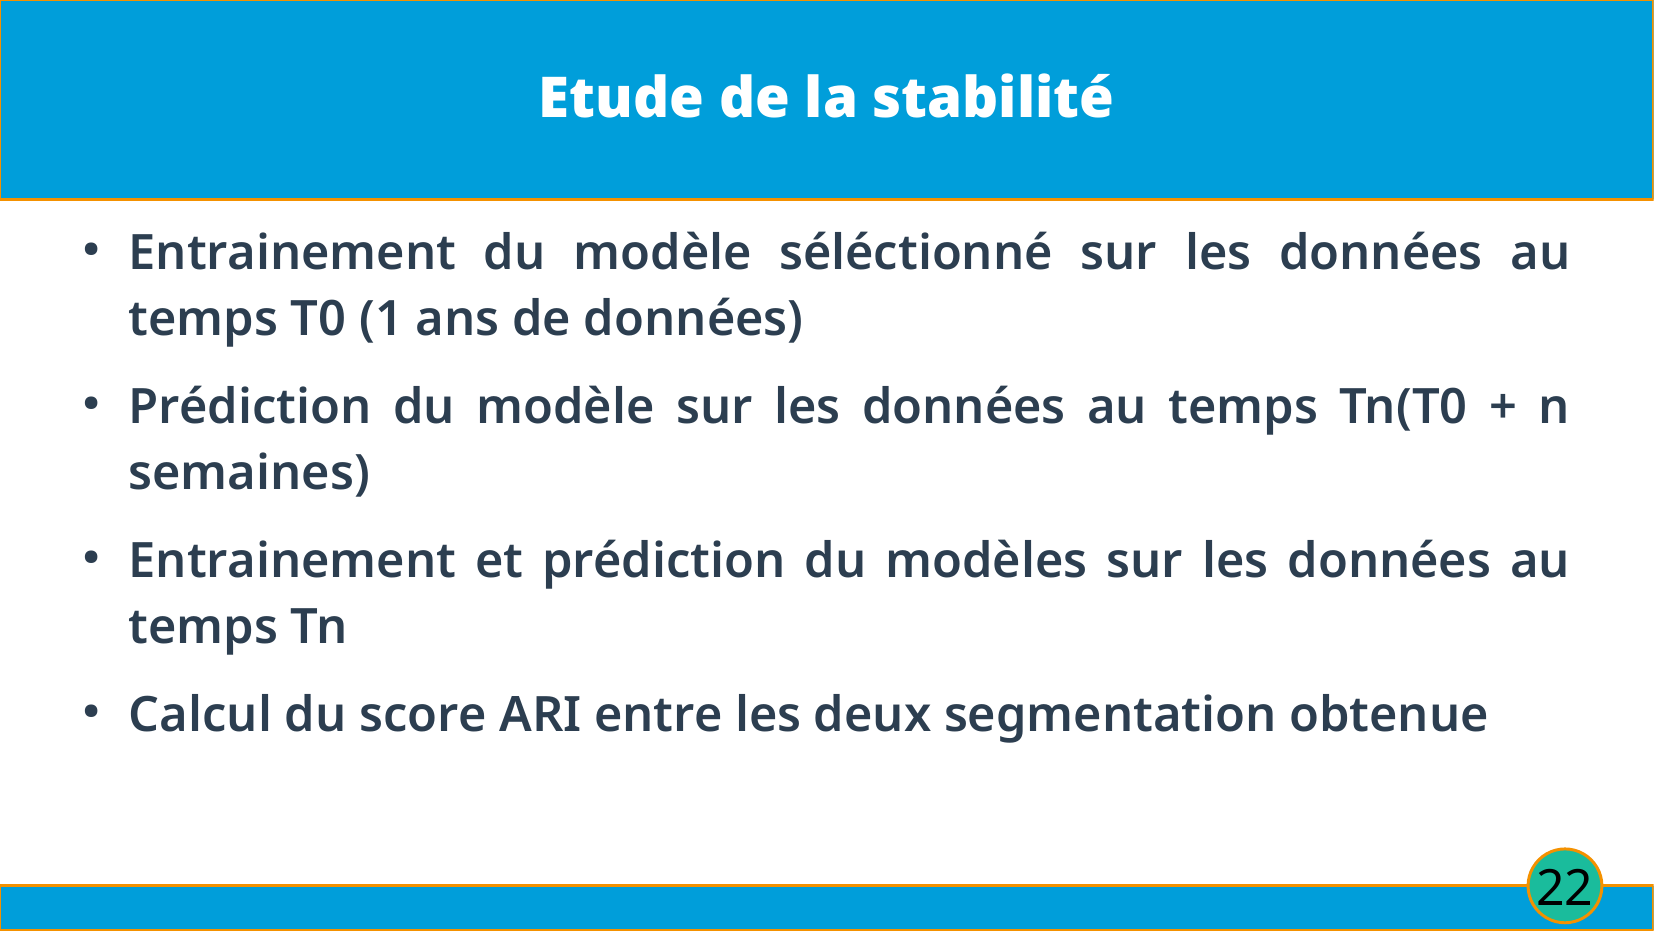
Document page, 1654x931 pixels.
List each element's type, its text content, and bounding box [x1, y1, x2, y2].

title Etude de la stabilité [59, 37, 1595, 155]
list Entrainement du modèle séléctionné sur les données au temps T0 (1 ans de données) Prédiction du modèle sur les données au temps Tn(T0 + n semaines) Entrainement et prédiction du modèles sur les données au temps Tn Calcul du score ARI entre les deux segmentation obtenue [82, 217, 1571, 758]
